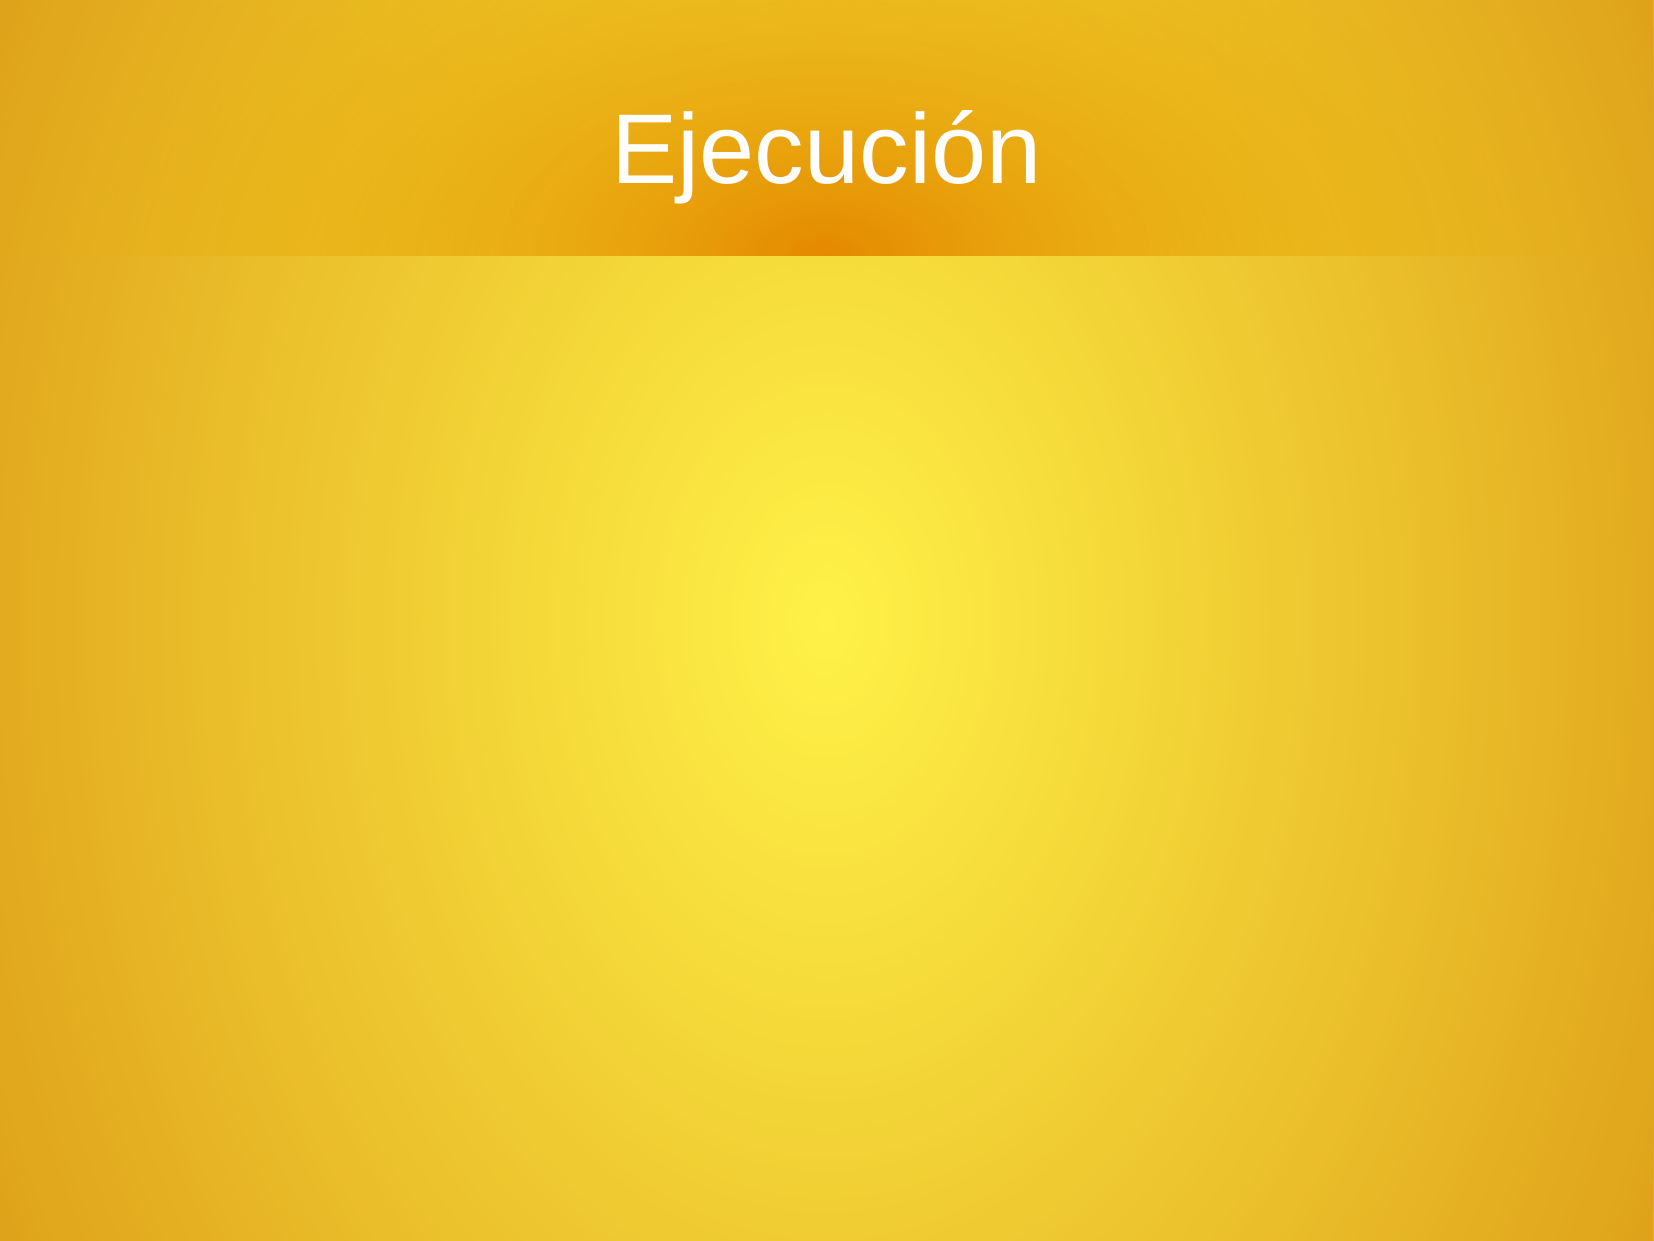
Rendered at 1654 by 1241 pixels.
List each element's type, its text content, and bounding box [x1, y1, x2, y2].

title Ejecución [82, 47, 1571, 252]
